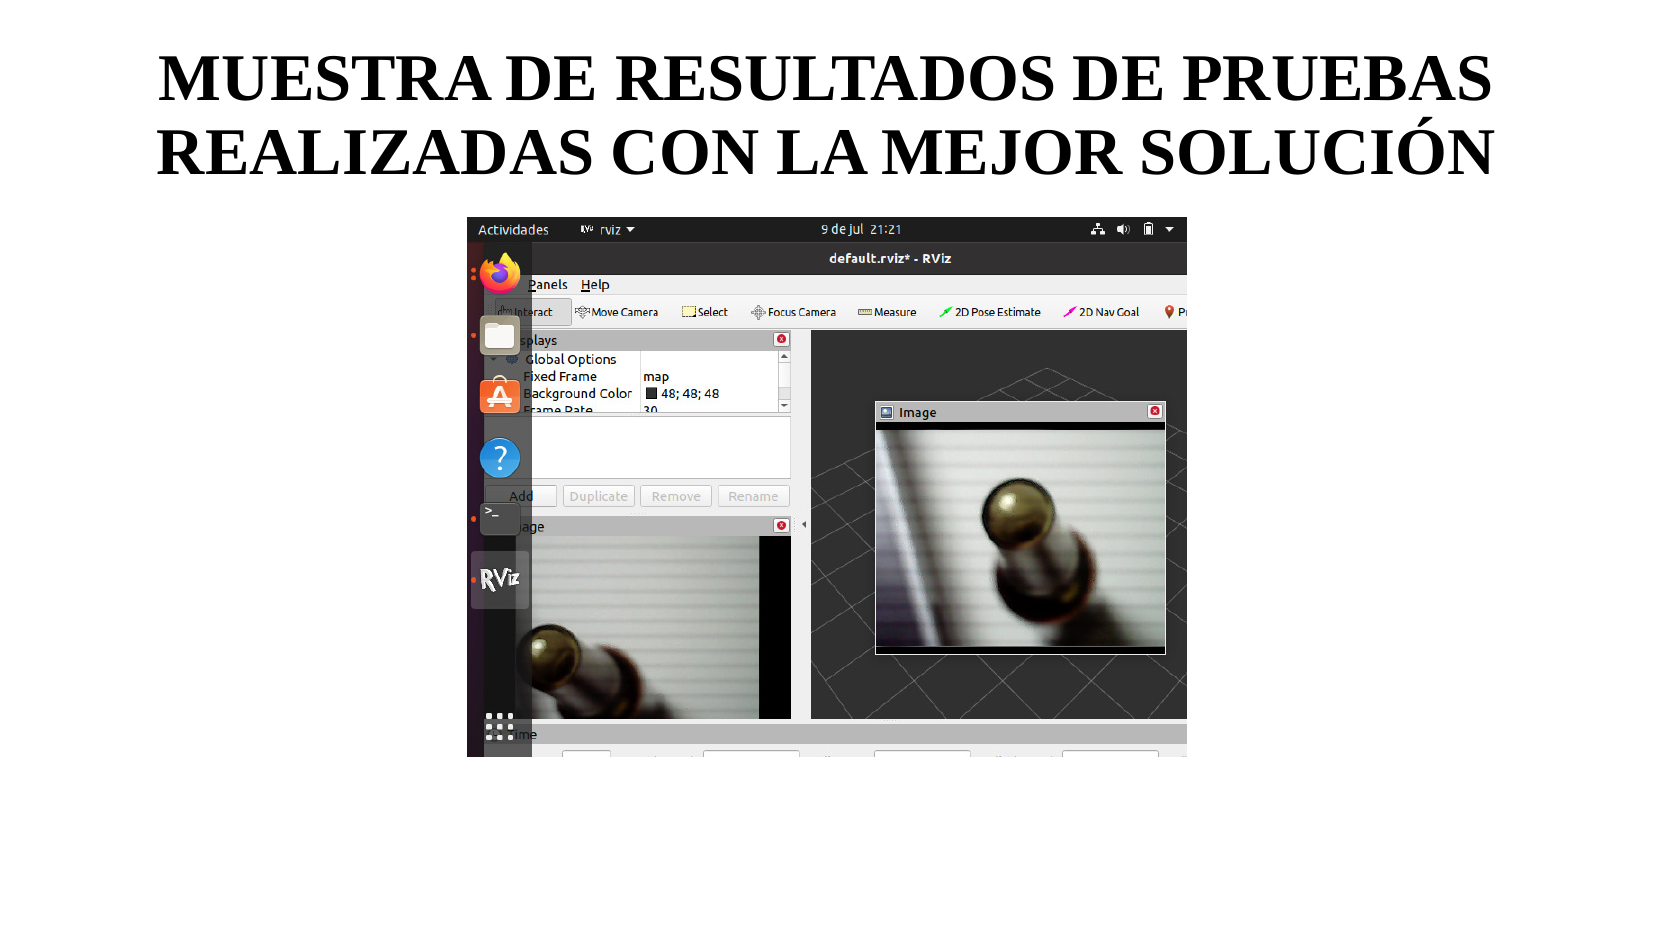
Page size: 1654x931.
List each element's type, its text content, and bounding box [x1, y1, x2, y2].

picture [467, 217, 1187, 758]
title MUESTRA DE RESULTADOS DE PRUEBAS REALIZADAS CON LA MEJOR SOLUCIÓN [82, 37, 1571, 193]
